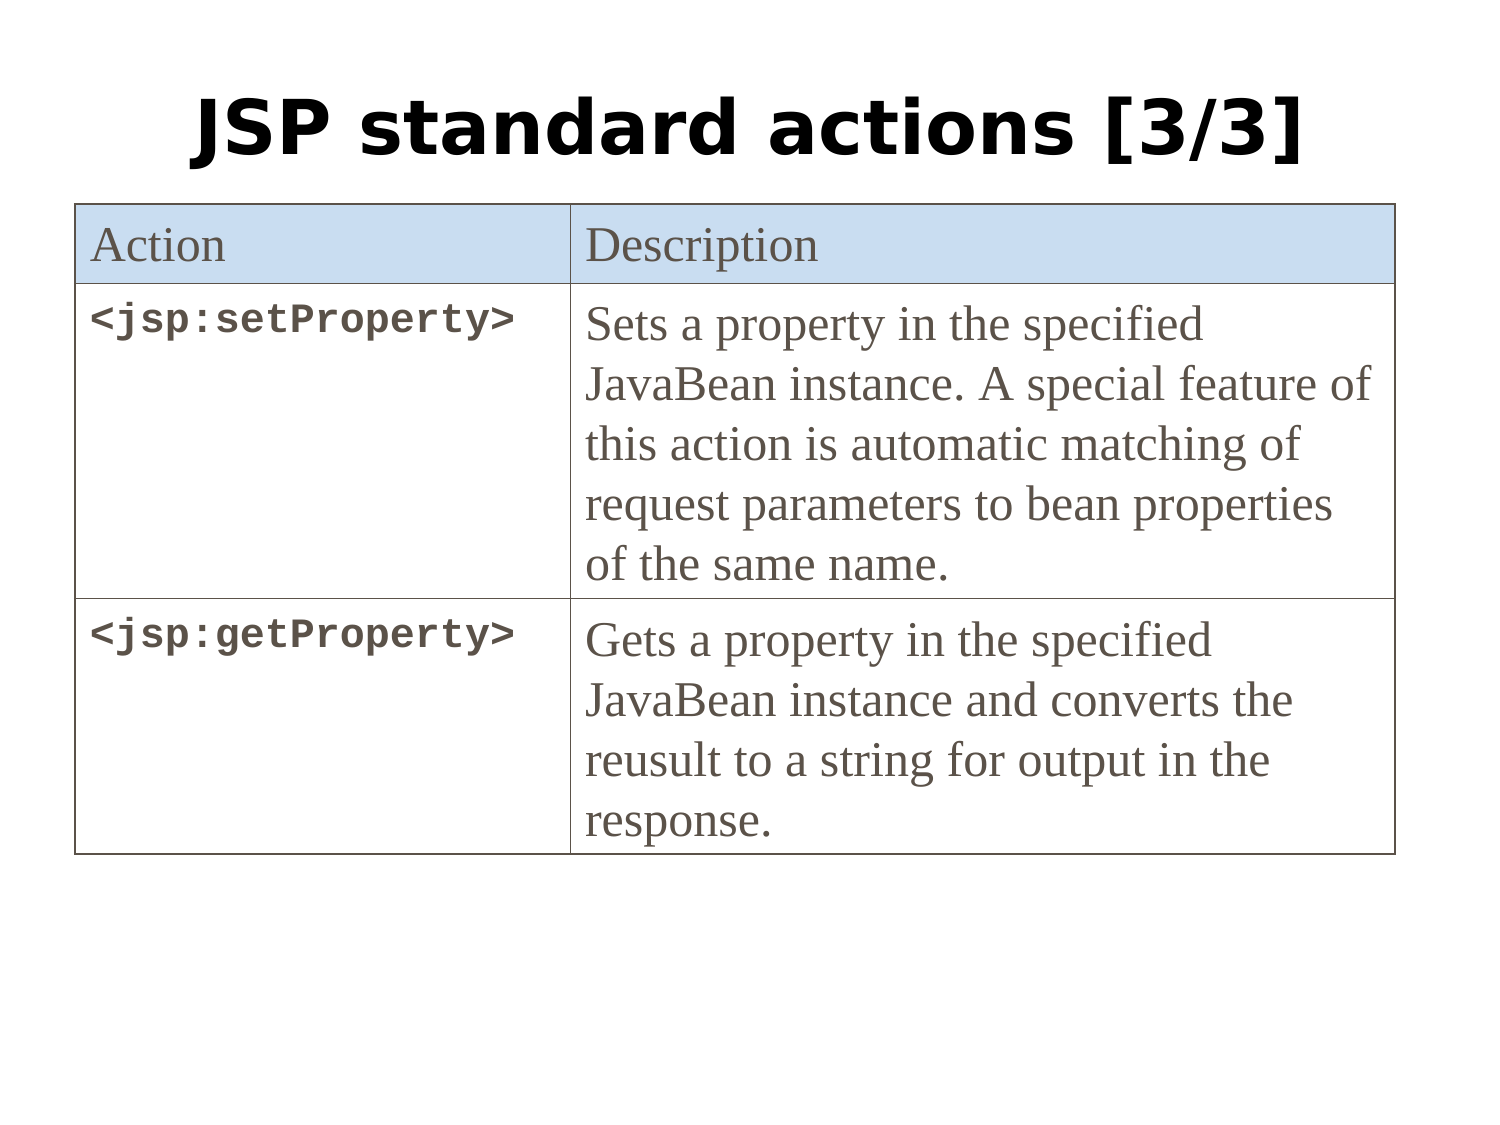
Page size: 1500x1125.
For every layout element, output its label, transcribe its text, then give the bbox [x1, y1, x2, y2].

table_cell <jsp:getProperty> [76, 599, 570, 853]
table_cell <jsp:setProperty> [76, 284, 570, 598]
table_cell Sets a property in the specified JavaBean instance. A special feature of this action is automatic matching of request parameters to bean properties of the same name. [571, 284, 1394, 598]
table_cell Gets a property in the specified JavaBean instance and converts the reusult to a string for output in the response. [571, 599, 1394, 853]
table_header Description [571, 205, 1394, 283]
title JSP standard actions [3/3] [75, 44, 1425, 177]
table_header Action [76, 205, 570, 283]
